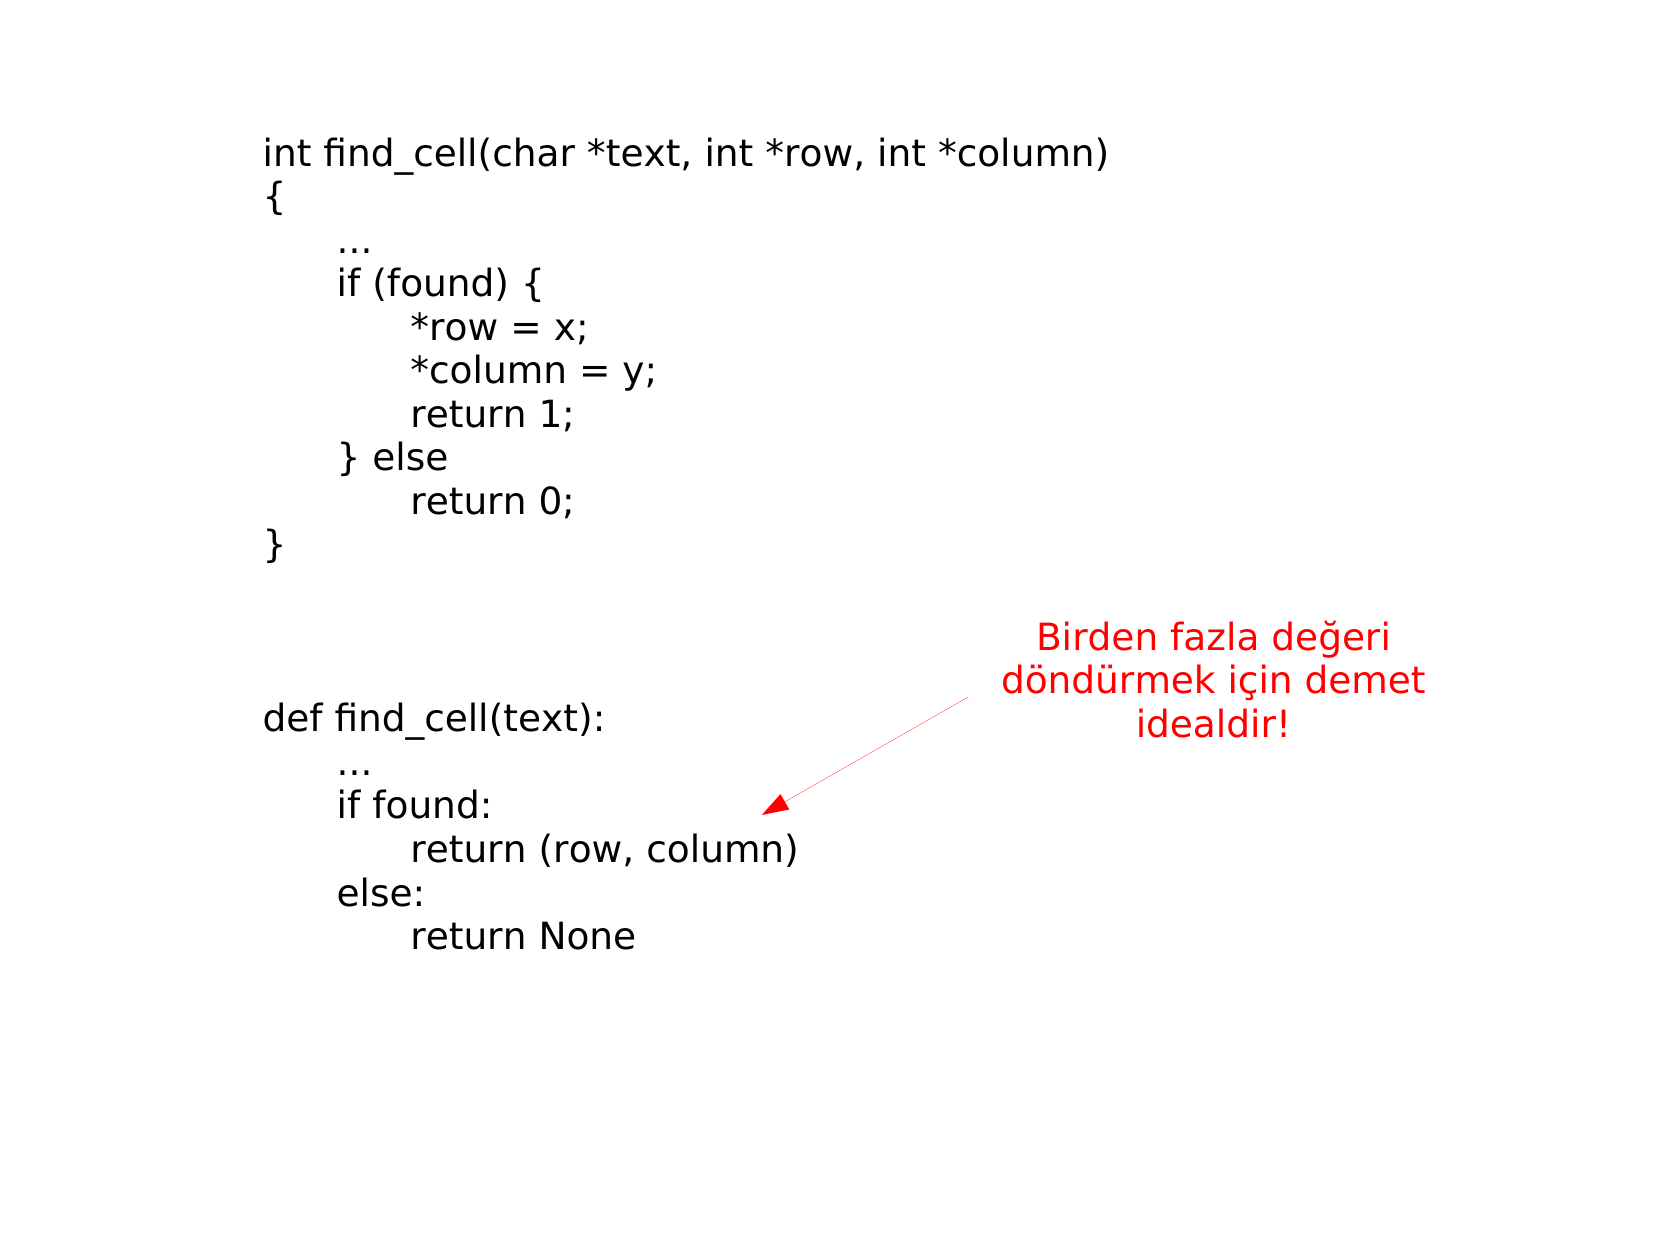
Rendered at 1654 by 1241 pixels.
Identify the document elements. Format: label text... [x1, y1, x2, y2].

text_box int find_cell(char *text, int *row, int *column) { ... if (found) { *row = x; *column = y; return 1; } else return 0; } def find_cell(text): ... if found: return (row, column) else: return None [248, 124, 1126, 966]
text_box Birden fazla değeri döndürmek için demet idealdir! [986, 608, 1441, 761]
